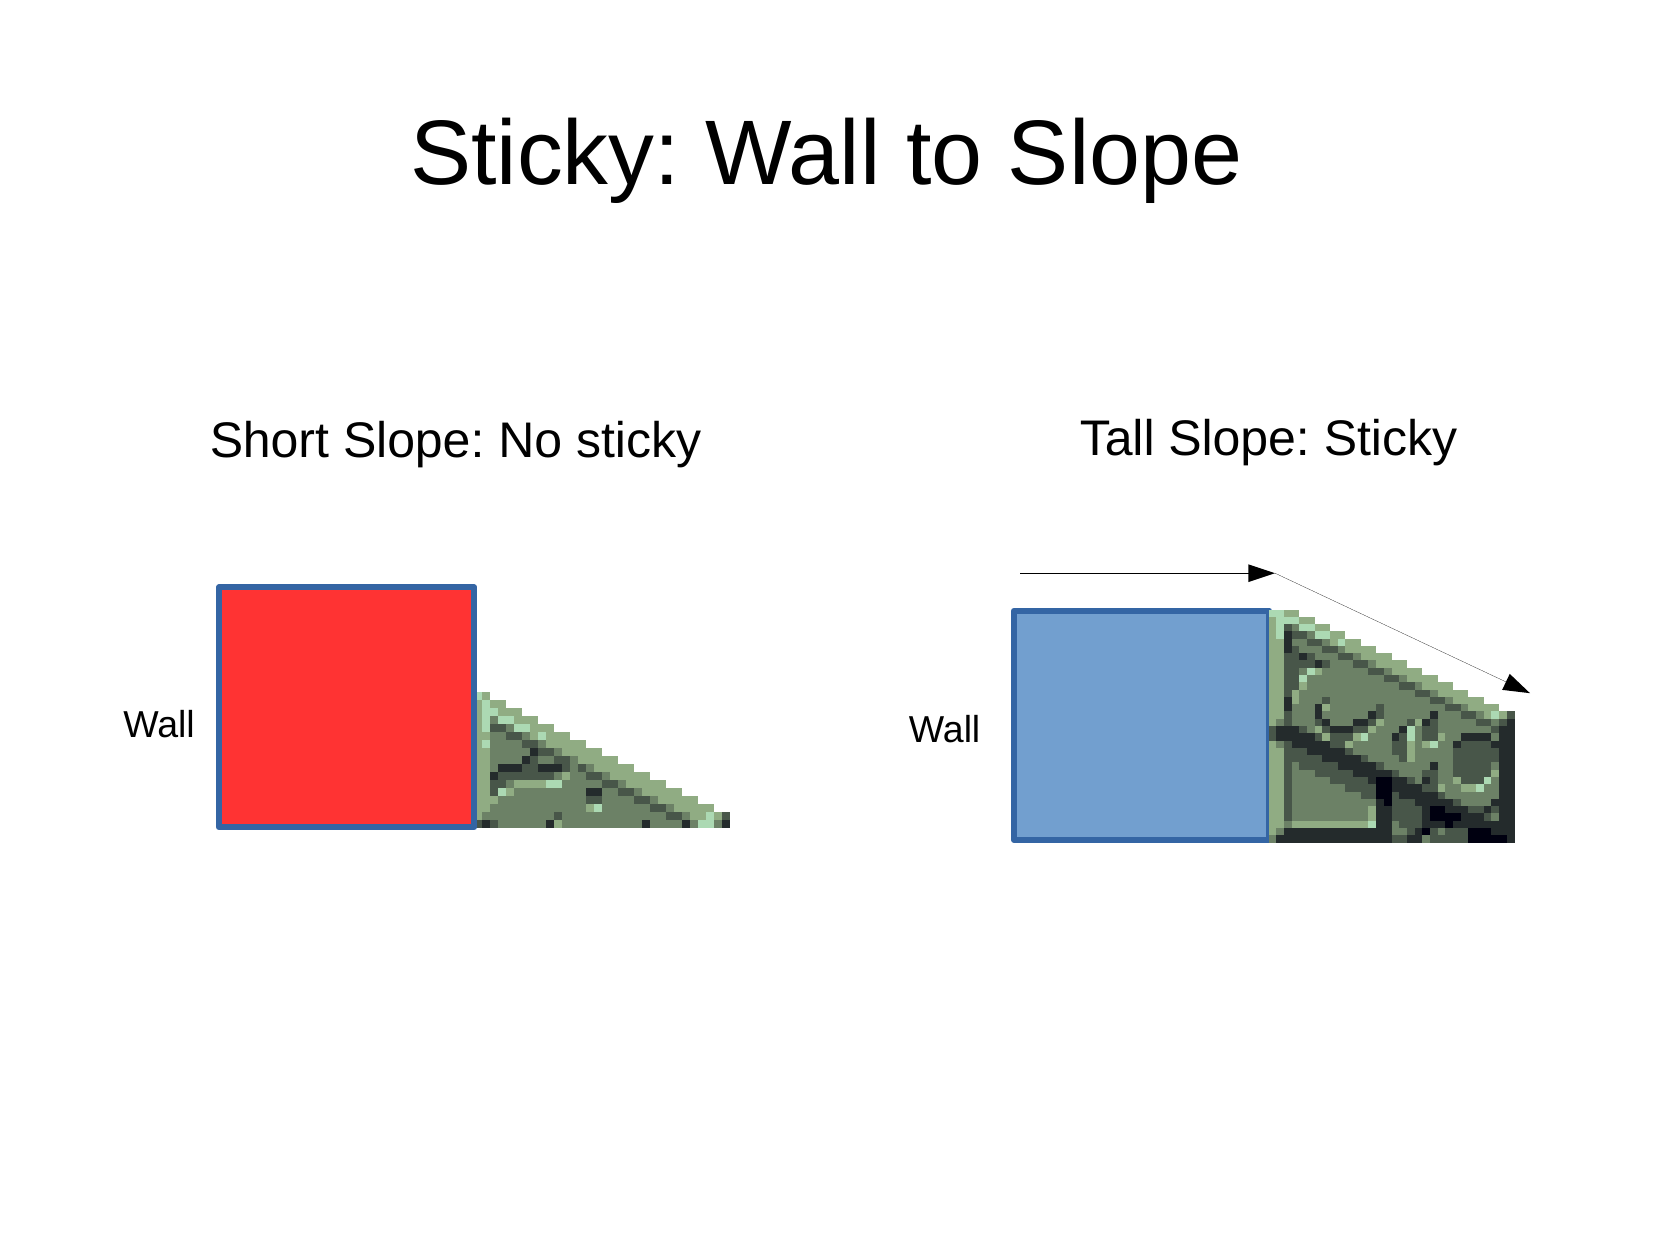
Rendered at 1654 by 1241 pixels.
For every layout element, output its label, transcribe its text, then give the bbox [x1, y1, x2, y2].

text_box [1014, 610, 1269, 841]
picture [1356, 610, 1515, 681]
text_box Wall [108, 696, 212, 758]
picture [474, 572, 730, 828]
title Sticky: Wall to Slope [82, 49, 1571, 257]
text_box Wall [894, 700, 997, 762]
text_box [219, 587, 475, 828]
picture [1269, 610, 1515, 843]
text_box Tall Slope: Sticky [1065, 403, 1478, 481]
text_box Short Slope: No sticky [195, 405, 717, 482]
